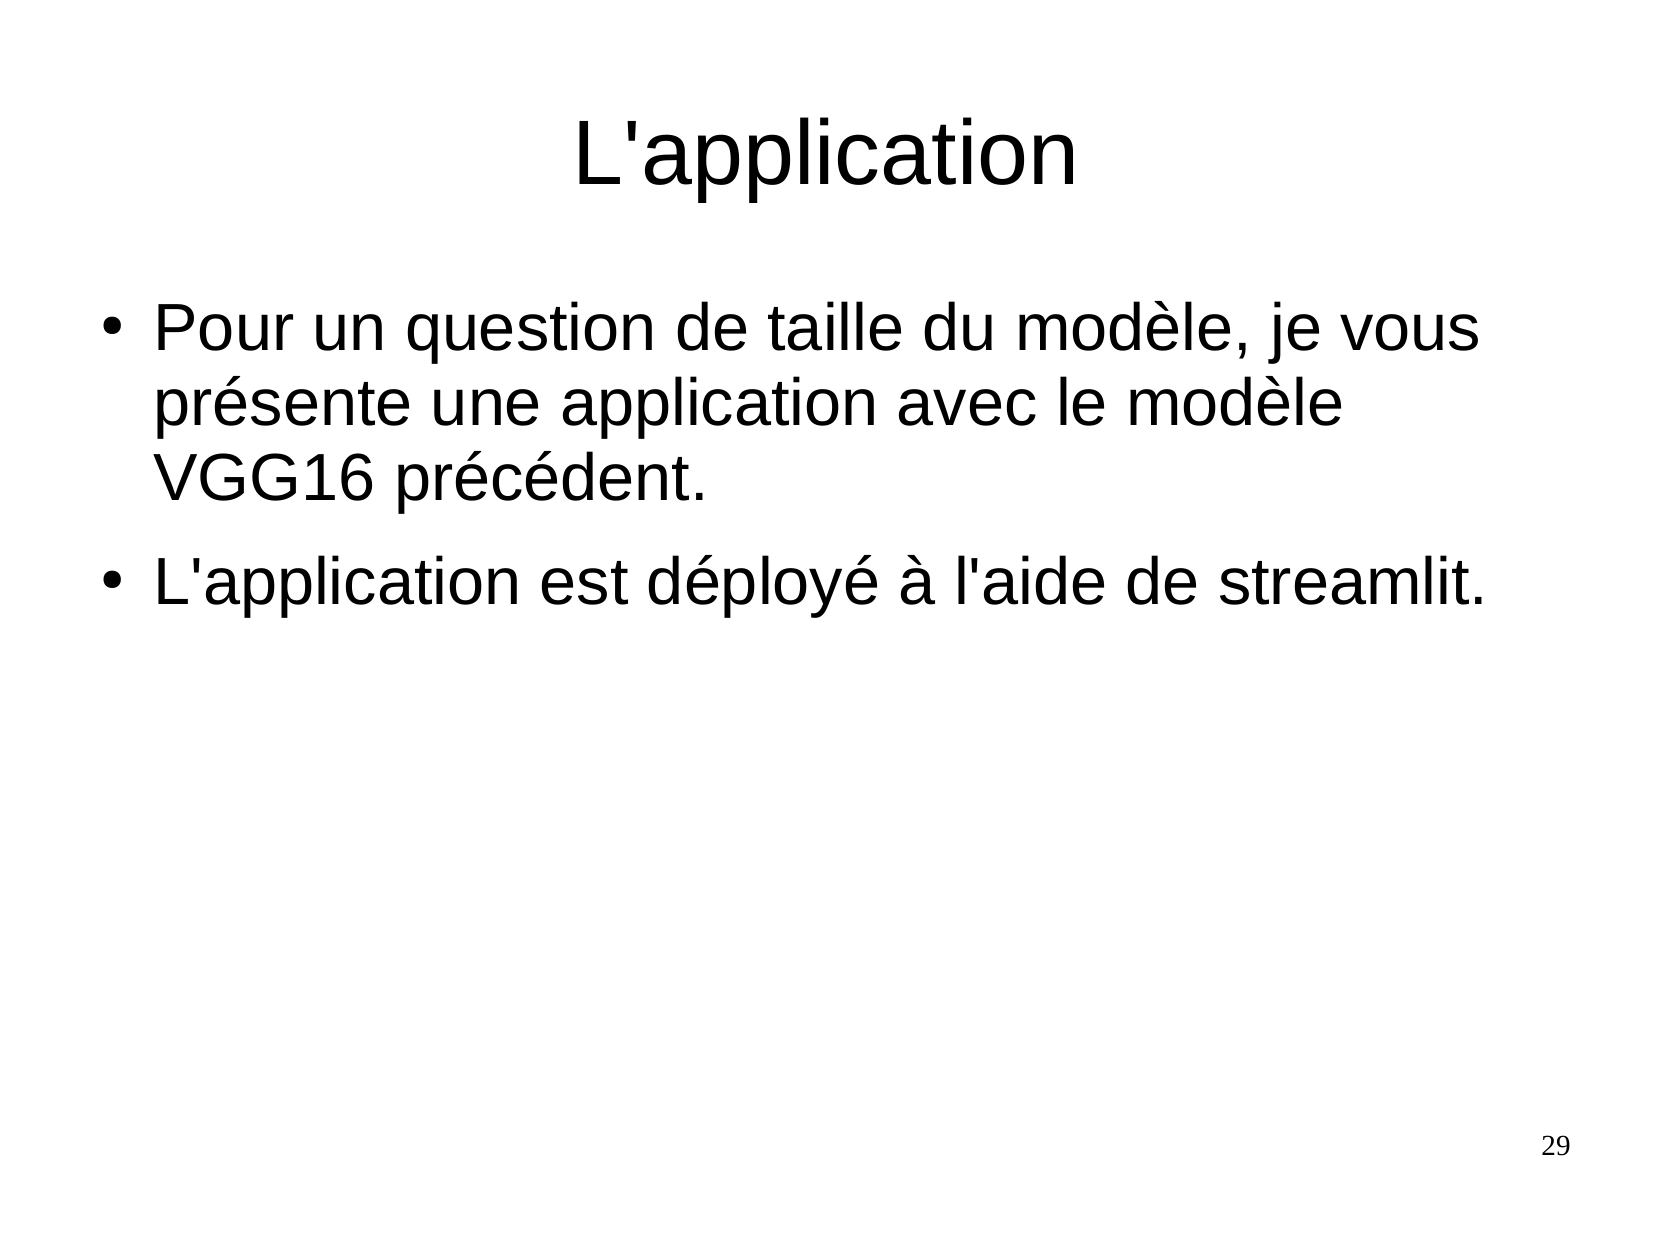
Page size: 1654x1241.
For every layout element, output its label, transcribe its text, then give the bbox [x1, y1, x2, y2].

list Pour un question de taille du modèle, je vous présente une application avec le modèle VGG16 précédent. L'application est déployé à l'aide de streamlit. [82, 290, 1571, 1109]
title L'application [82, 49, 1571, 257]
